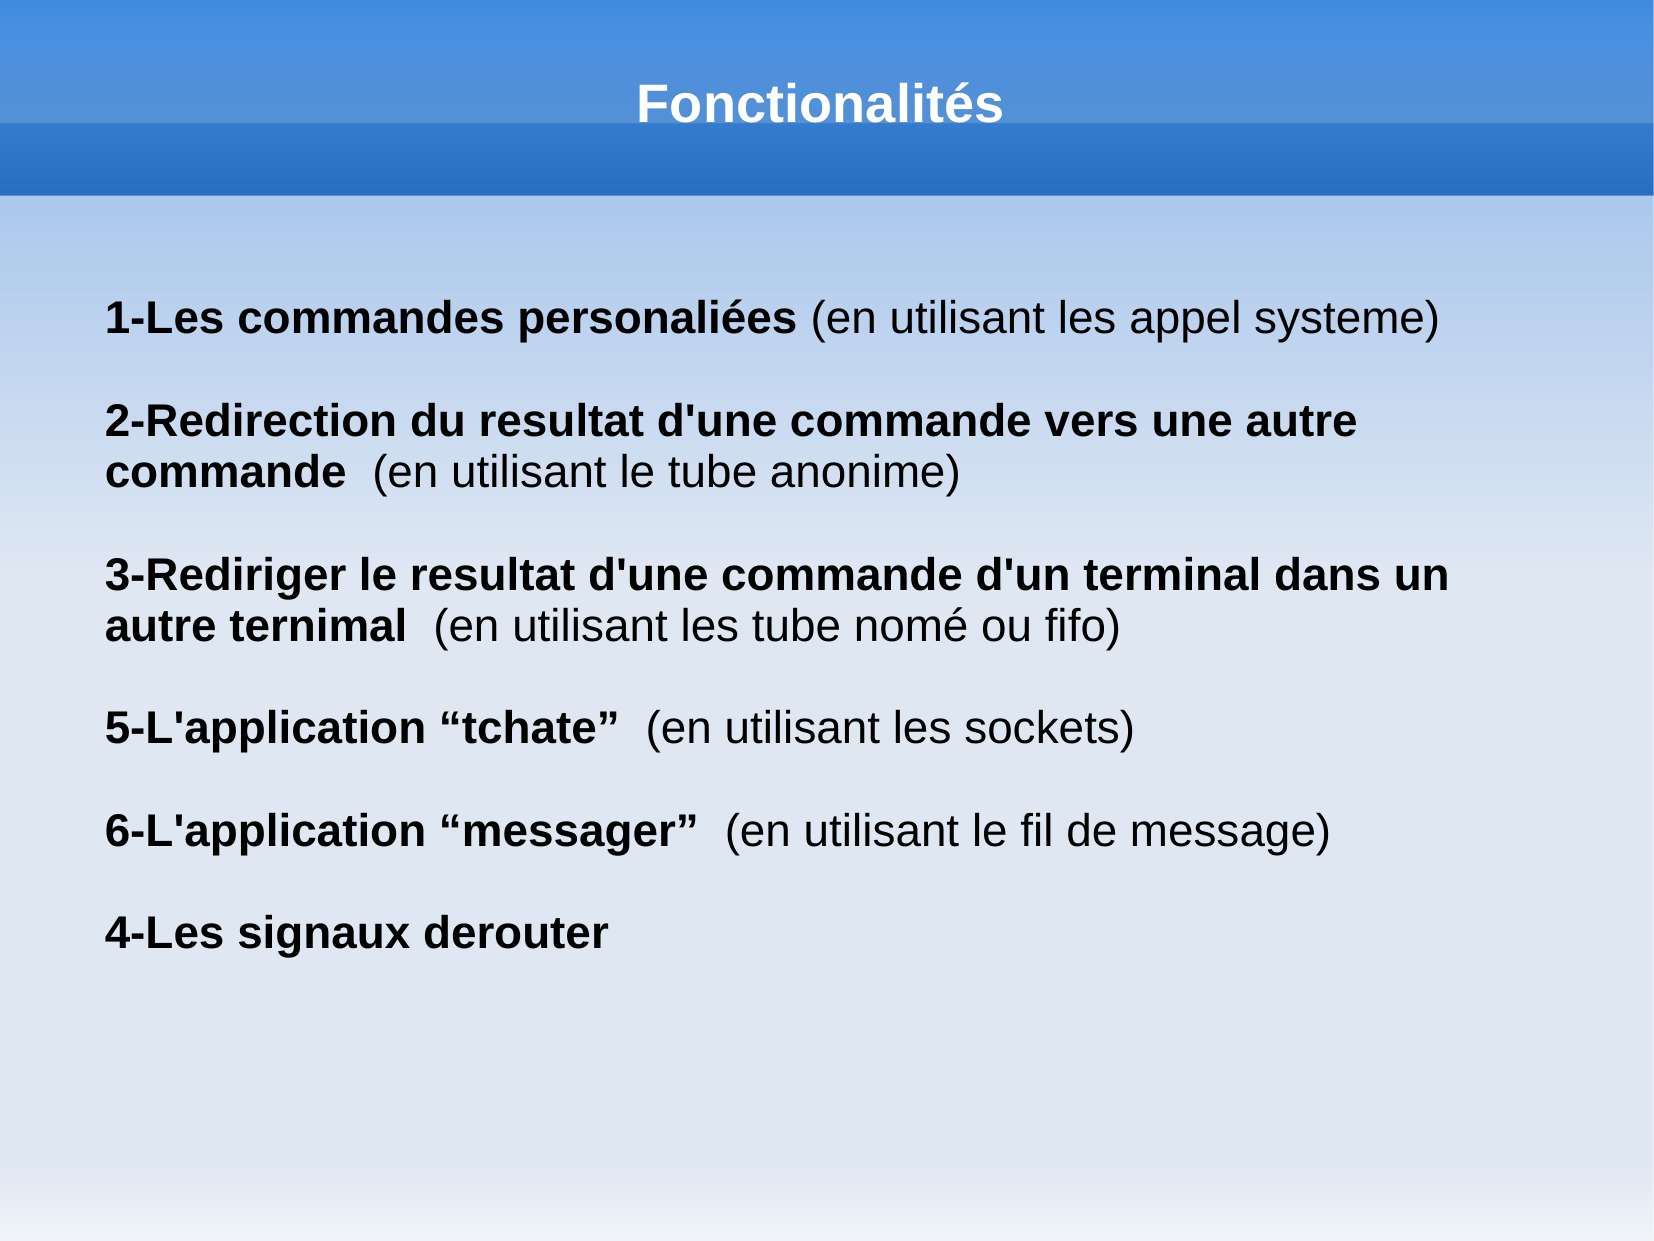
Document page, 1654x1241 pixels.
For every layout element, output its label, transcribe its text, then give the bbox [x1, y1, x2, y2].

picture [0, 0, 1654, 1241]
title Fonctionalités [76, 0, 1566, 208]
text_box 1-Les commandes personaliées (en utilisant les appel systeme) 2-Redirection du resultat d'une commande vers une autre commande (en utilisant le tube anonime) 3-Rediriger le resultat d'une commande d'un terminal dans un autre ternimal (en utilisant les tube nomé ou fifo) 5-L'application “tchate” (en utilisant les sockets) 6-L'application “messager” (en utilisant le fil de message) 4-Les signaux derouter [90, 285, 1516, 1026]
